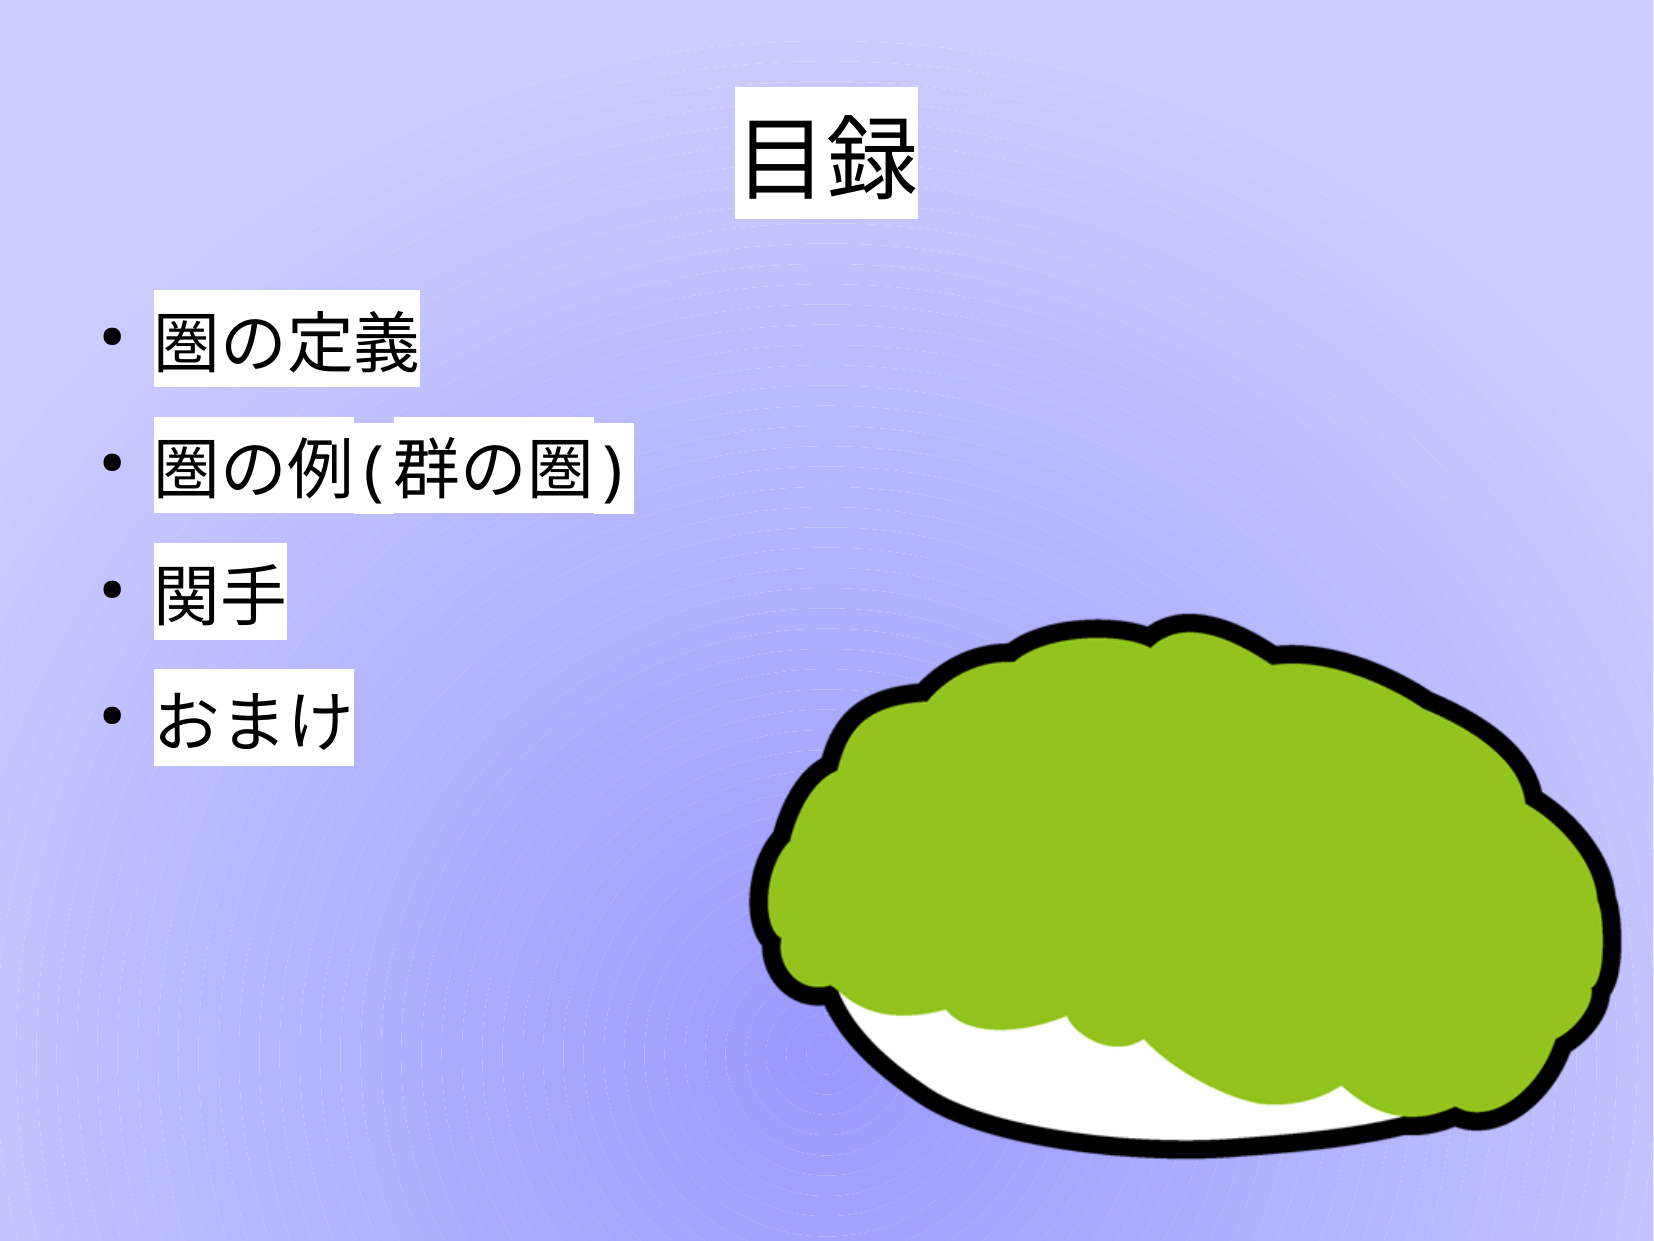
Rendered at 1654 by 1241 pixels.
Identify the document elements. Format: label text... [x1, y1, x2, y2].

list 圏の定義 圏の例(群の圏) 関手 おまけ [82, 290, 1571, 1010]
title 目録 [82, 49, 1571, 257]
picture [625, 366, 1654, 1241]
